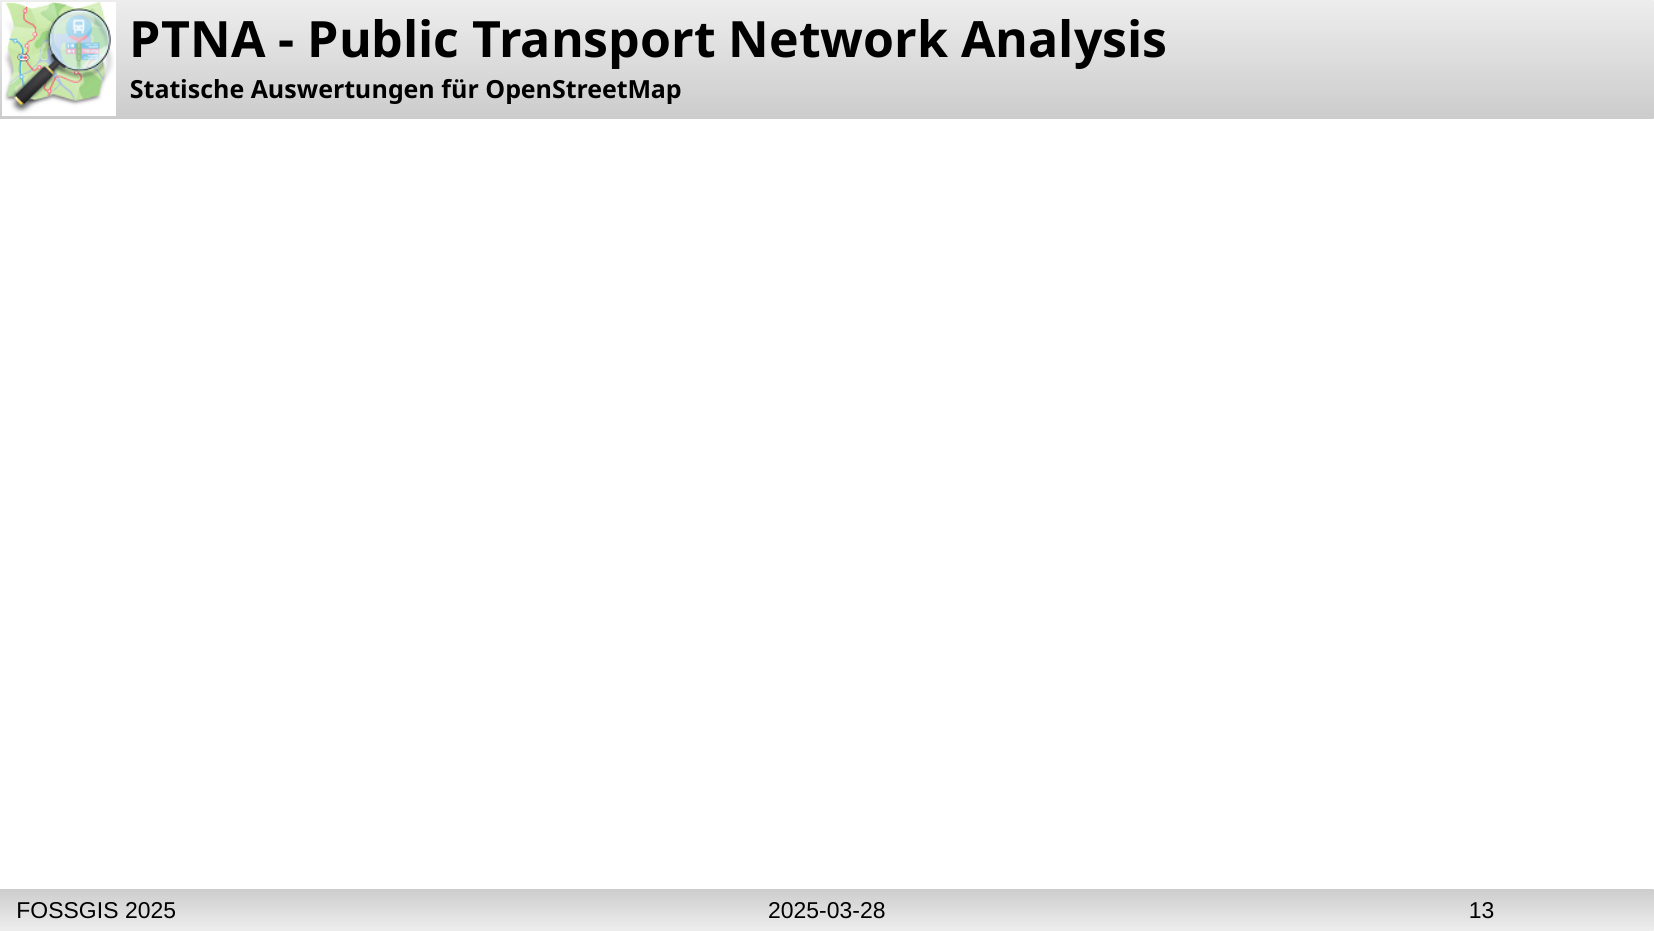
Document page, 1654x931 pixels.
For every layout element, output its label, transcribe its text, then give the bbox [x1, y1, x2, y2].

text_box FOSSGIS 2025 [1, 888, 203, 931]
text_box [0, 0, 115, 119]
text_box PTNA - Public Transport Network Analysis [115, 0, 1653, 59]
text_box <Foliennummer> [1453, 888, 1654, 931]
text_box Statische Auswertungen für OpenStreetMap [115, 59, 1653, 119]
picture [2, 2, 115, 116]
text_box 2025-03-28 [203, 889, 1453, 931]
